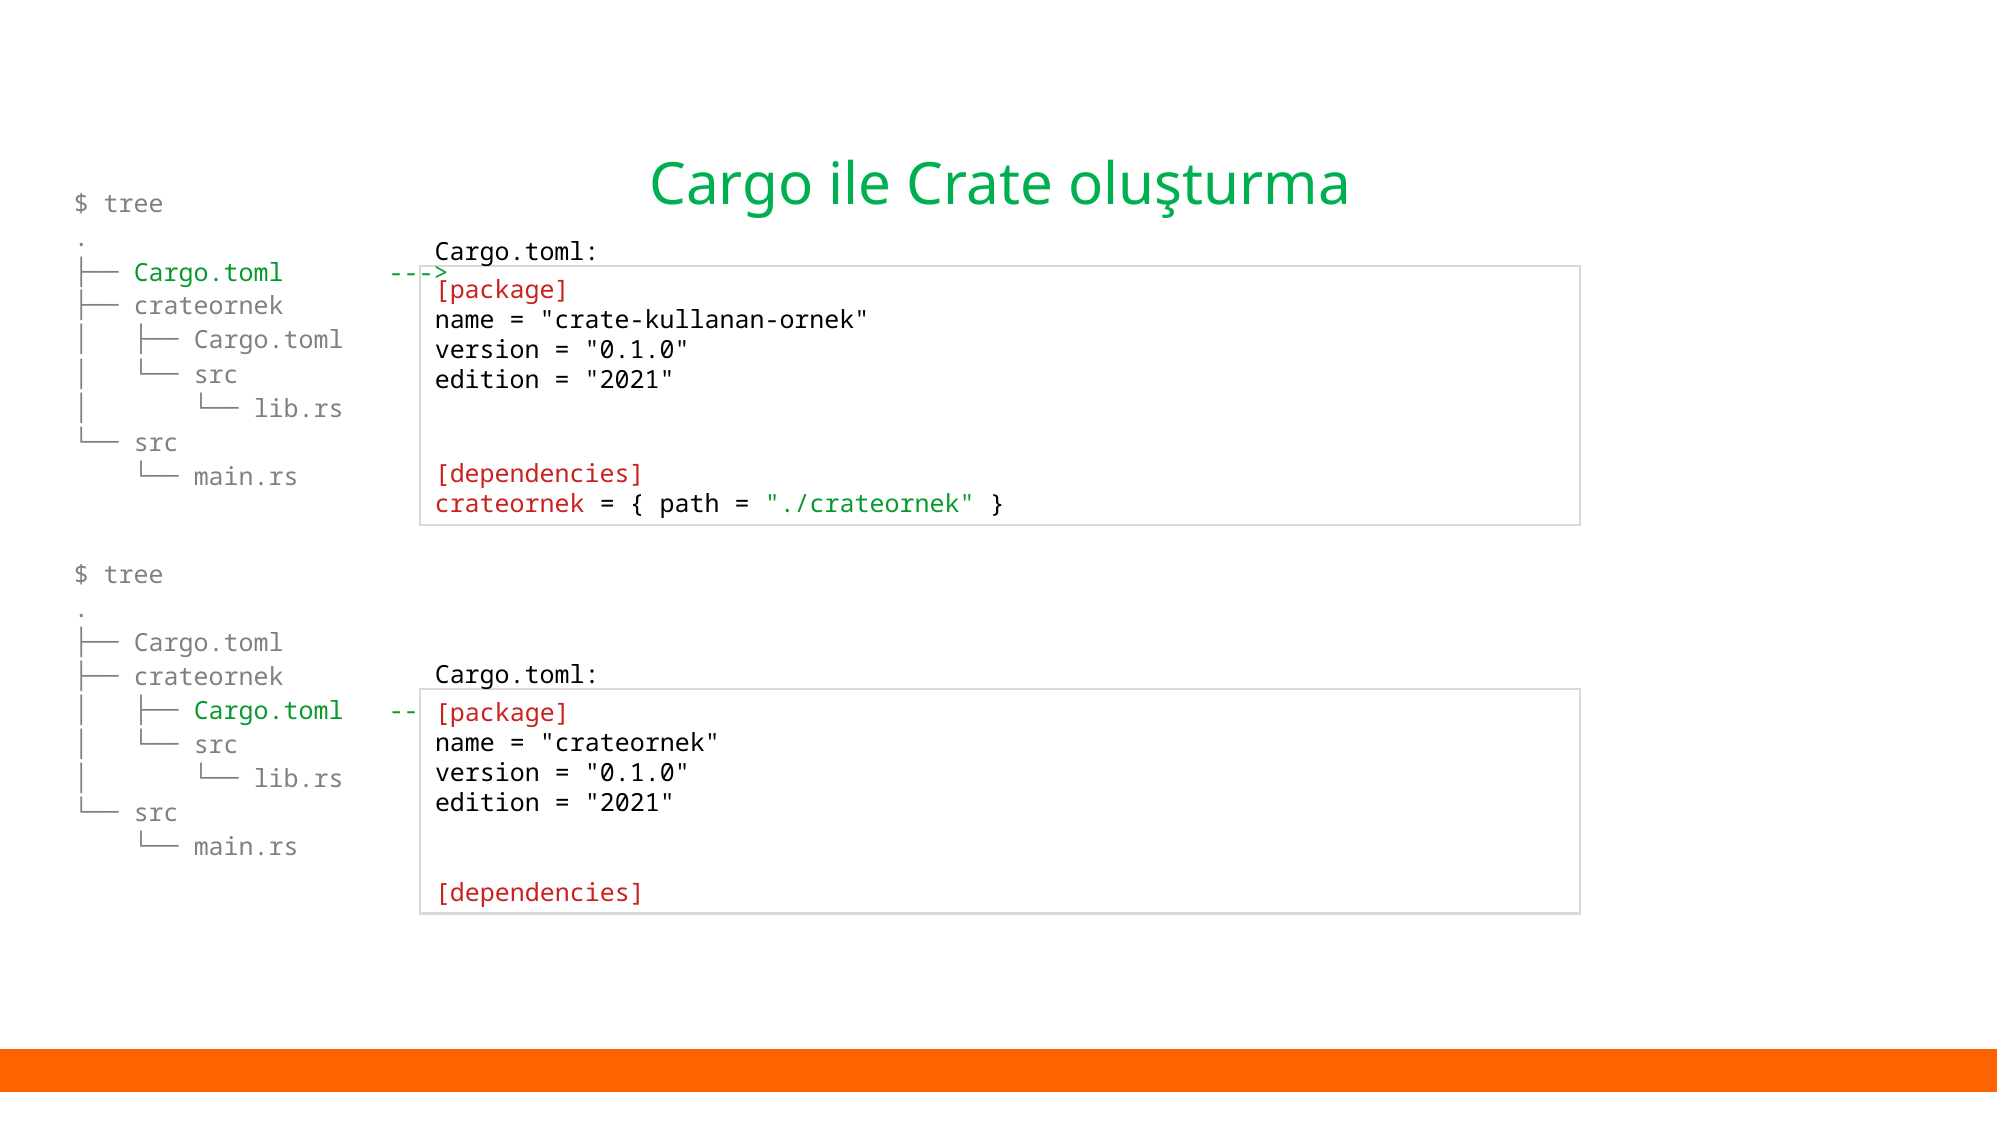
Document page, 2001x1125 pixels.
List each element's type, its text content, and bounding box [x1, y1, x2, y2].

text_box Cargo.toml: [419, 649, 600, 690]
text_box [package] name = "crateornek" version = "0.1.0" edition = "2021" [dependencies] [419, 688, 1581, 914]
text_box $ tree . ├── Cargo.toml ---> ├── crateornek │ ├── Cargo.toml │ └── src │ └── lib.rs └── src └── main.rs [59, 178, 414, 473]
text_box [0, 1049, 1997, 1092]
text_box $ tree . ├── Cargo.toml ├── crateornek │ ├── Cargo.toml ---> │ └── src │ └── lib.rs └── src └── main.rs [59, 549, 414, 843]
text_box Cargo.toml: [419, 226, 600, 267]
list Cargo ile Crate oluşturma [420, 146, 1580, 237]
text_box [package] name = "crate-kullanan-ornek" version = "0.1.0" edition = "2021" [dependencies] crateornek = { path = "./crateornek" } [419, 265, 1581, 526]
